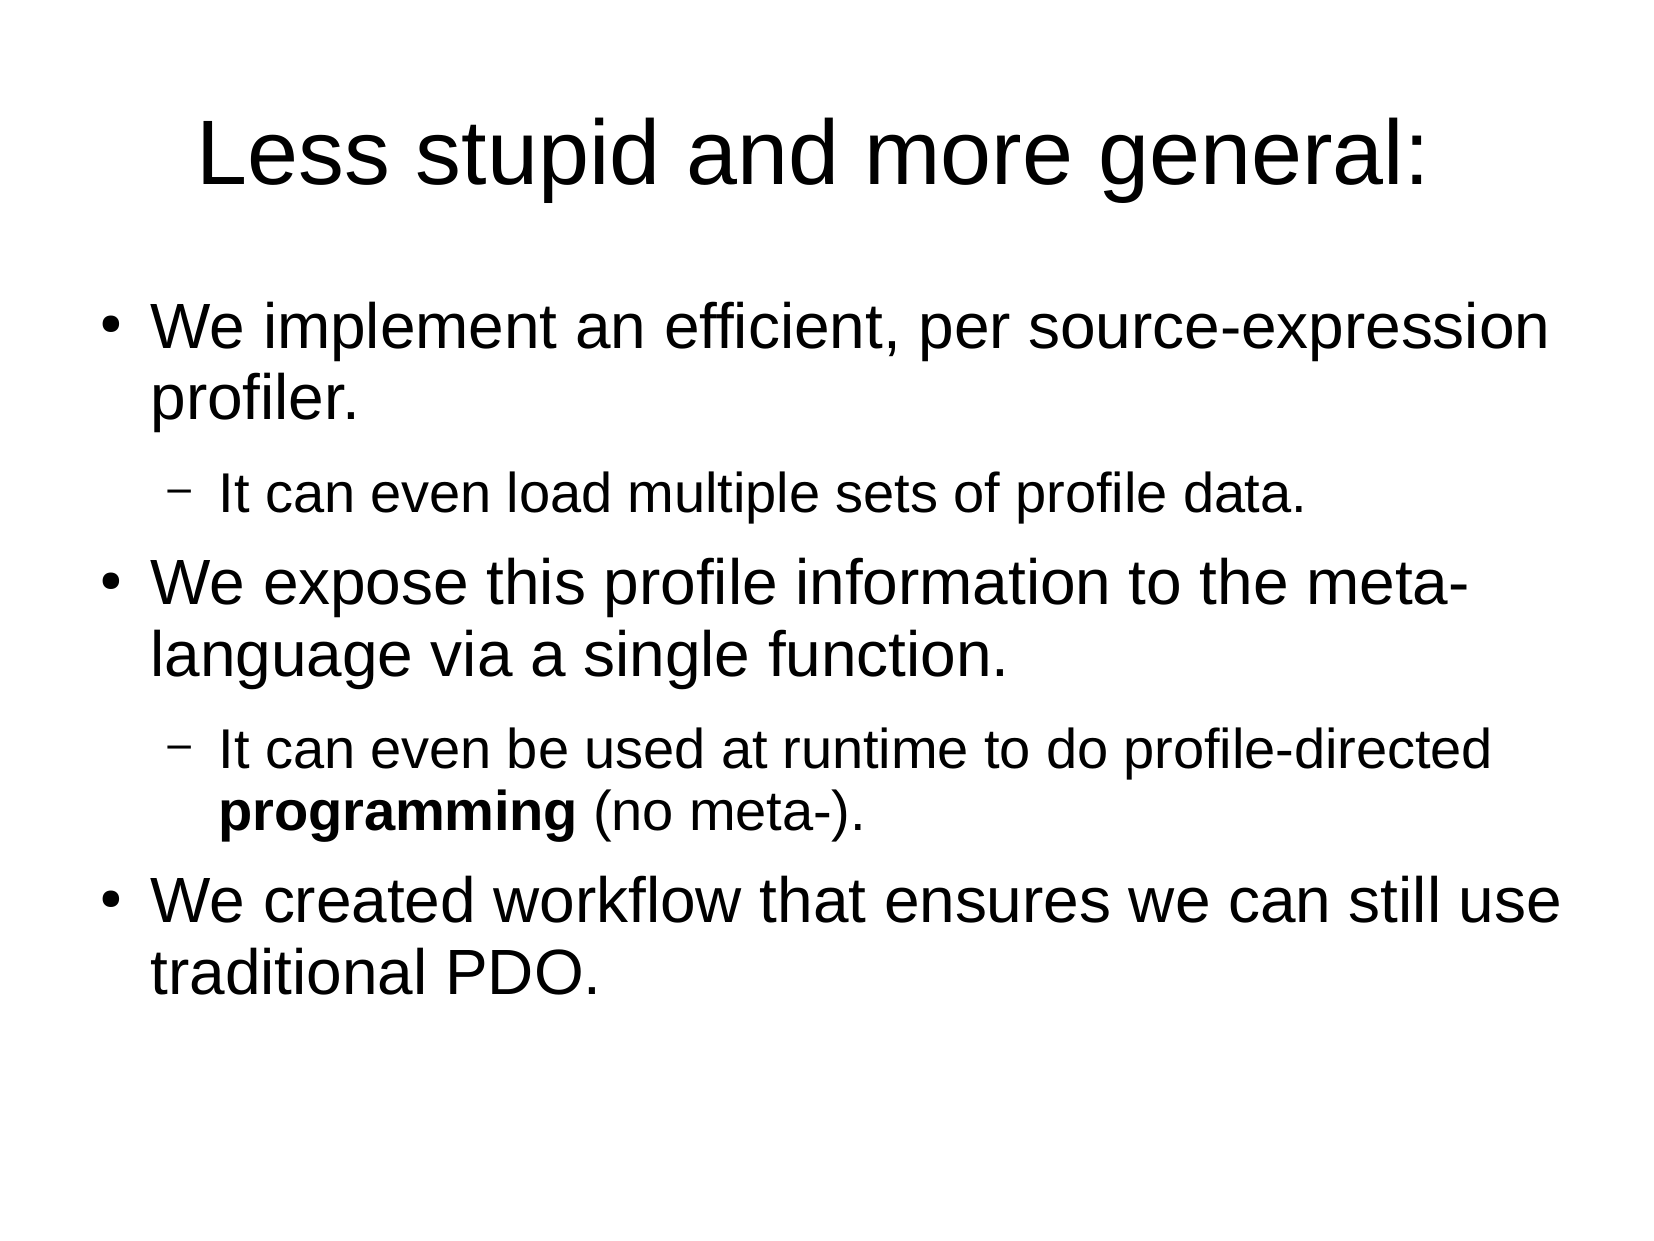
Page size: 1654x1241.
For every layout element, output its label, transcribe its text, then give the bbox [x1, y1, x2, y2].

list We implement an efficient, per source-expression profiler. It can even load multiple sets of profile data. We expose this profile information to the meta-language via a single function. It can even be used at runtime to do profile-directed programming (no meta-). We created workflow that ensures we can still use traditional PDO. [82, 290, 1571, 1010]
title Less stupid and more general: [82, 49, 1571, 257]
